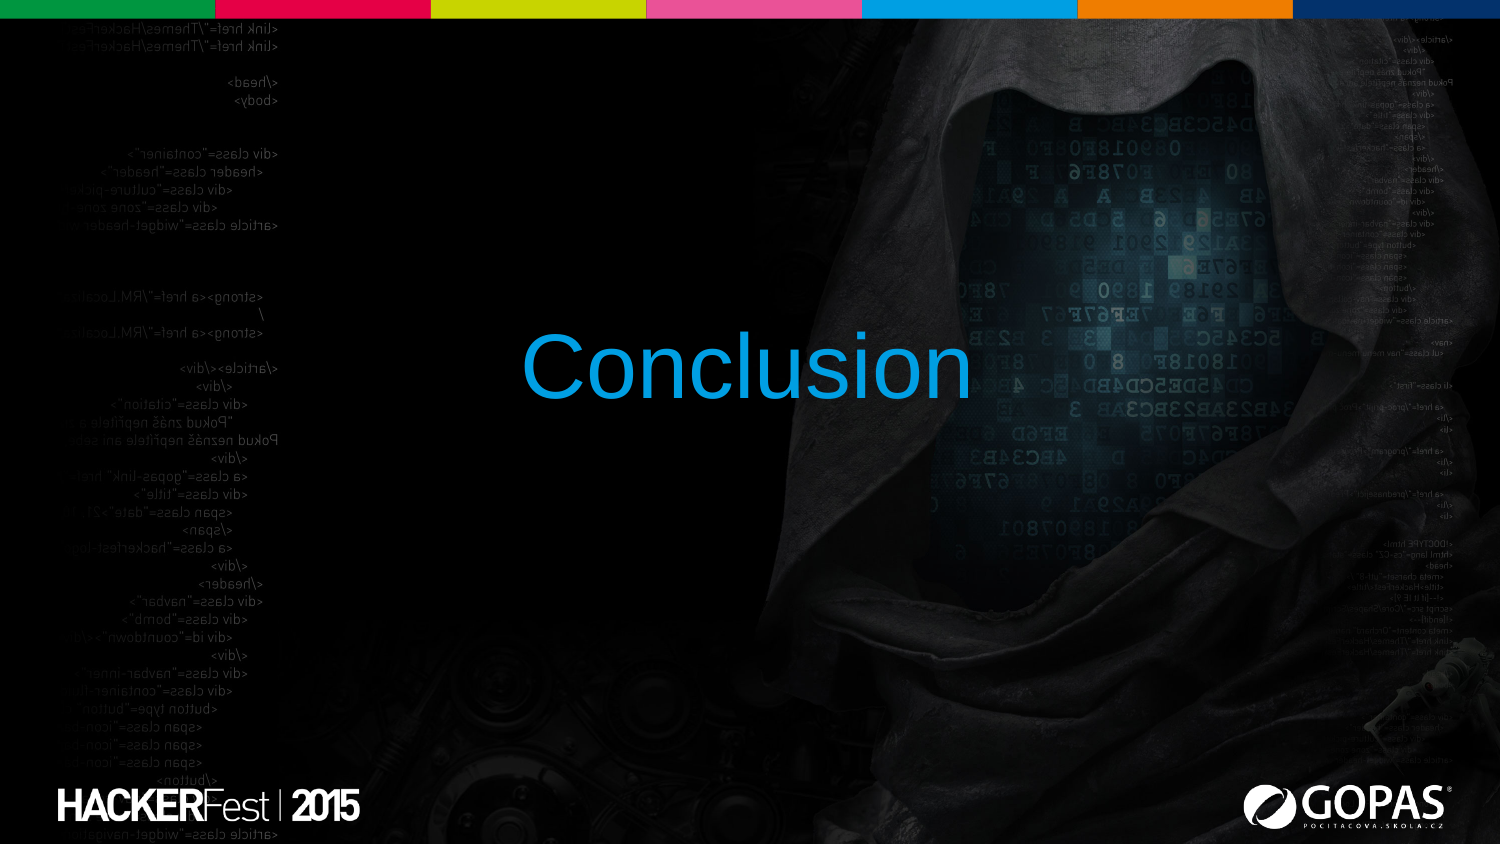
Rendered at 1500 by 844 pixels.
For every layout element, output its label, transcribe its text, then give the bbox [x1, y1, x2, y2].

text_box Conclusion [287, 299, 1208, 535]
picture [0, 19, 1500, 844]
